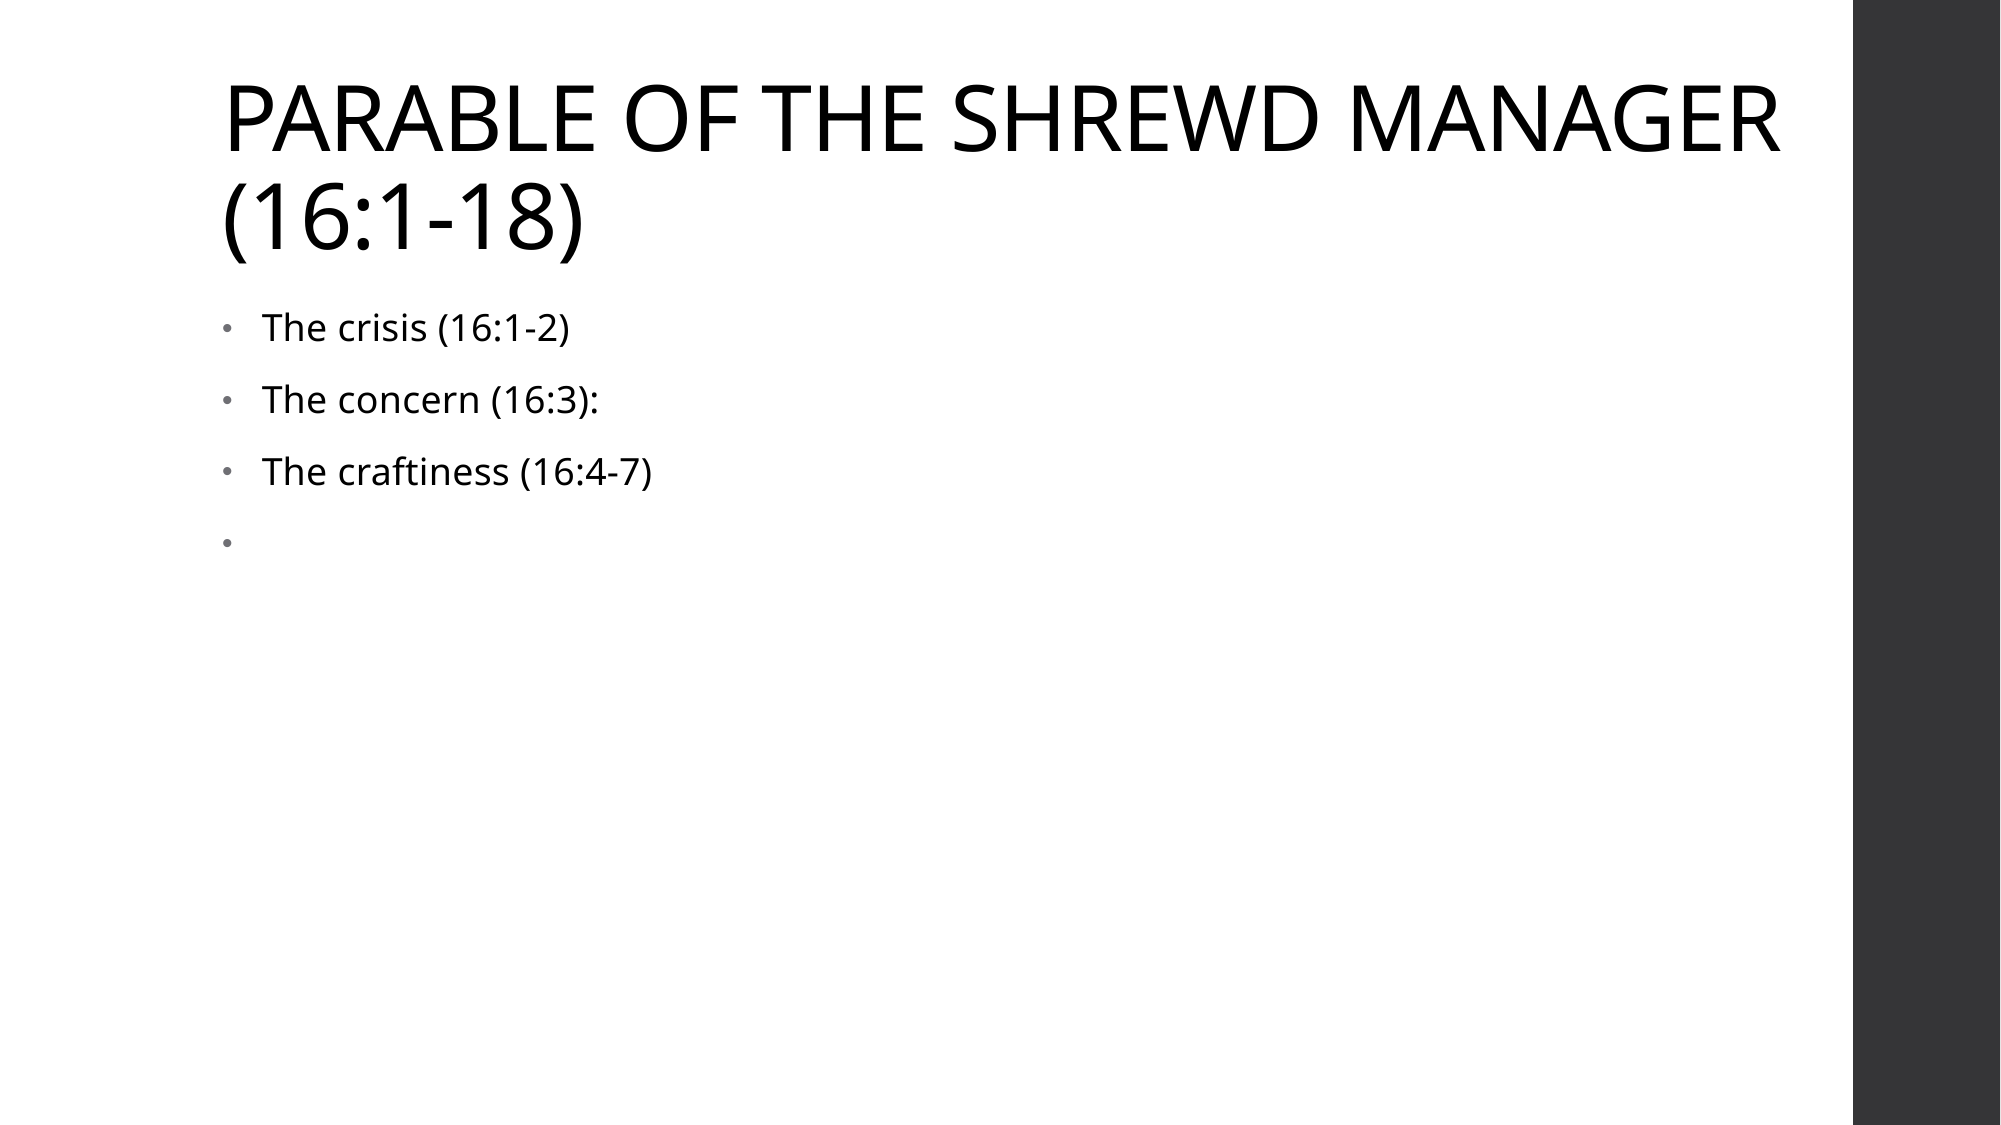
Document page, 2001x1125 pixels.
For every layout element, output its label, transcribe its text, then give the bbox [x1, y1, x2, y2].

list The crisis (16:1-2) The concern (16:3): The craftiness (16:4-7) [206, 299, 1617, 1014]
title PARABLE OF THE SHREWD MANAGER (16:1-18) [206, 60, 1797, 278]
